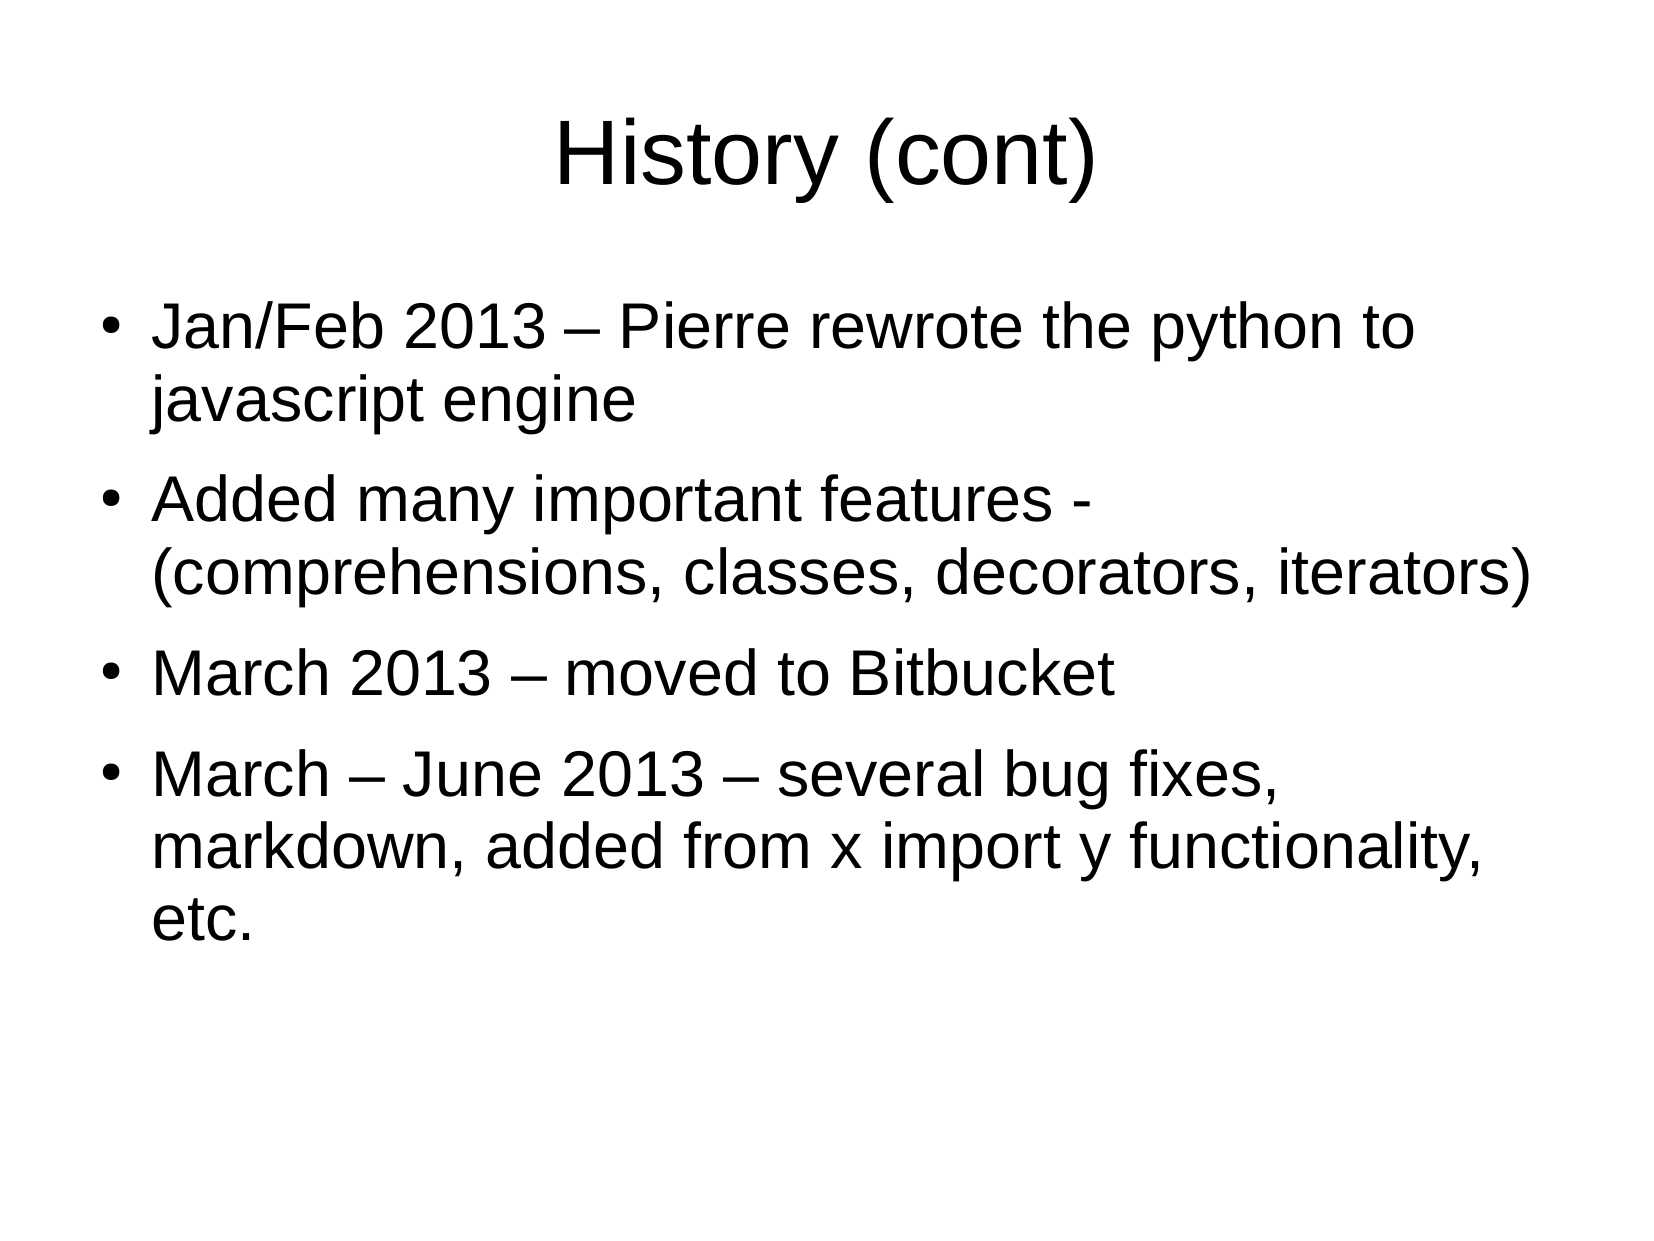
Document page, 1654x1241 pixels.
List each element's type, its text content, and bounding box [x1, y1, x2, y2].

title History (cont) [82, 49, 1571, 257]
list Jan/Feb 2013 – Pierre rewrote the python to javascript engine Added many important features - (comprehensions, classes, decorators, iterators) March 2013 – moved to Bitbucket March – June 2013 – several bug fixes, markdown, added from x import y functionality, etc. [82, 290, 1571, 1010]
